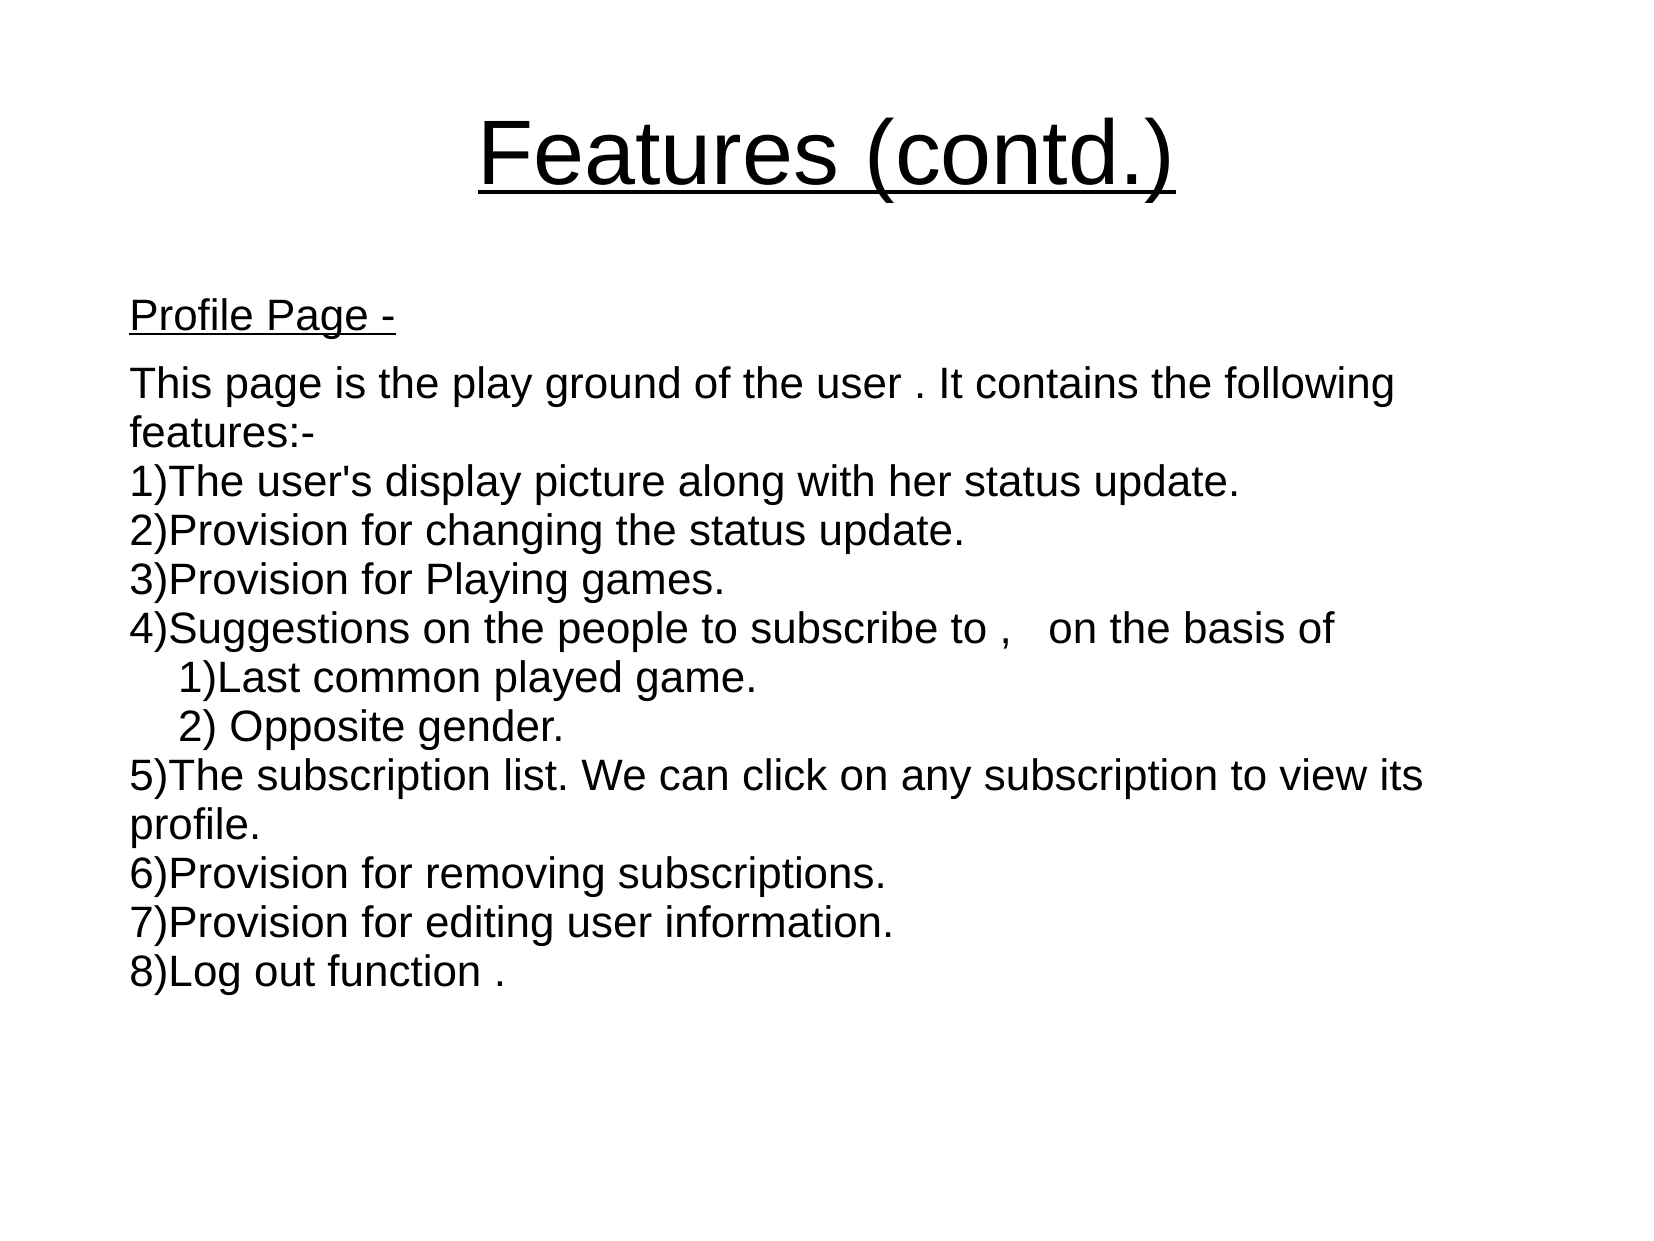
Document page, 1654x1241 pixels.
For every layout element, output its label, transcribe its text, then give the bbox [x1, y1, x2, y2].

list Profile Page - This page is the play ground of the user . It contains the following features:- 1)The user's display picture along with her status update. 2)Provision for changing the status update. 3)Provision for Playing games. 4)Suggestions on the people to subscribe to , on the basis of 1)Last common played game. 2) Opposite gender. 5)The subscription list. We can click on any subscription to view its profile. 6)Provision for removing subscriptions. 7)Provision for editing user information. 8)Log out function . [82, 290, 1538, 1010]
title Features (contd.) [82, 49, 1571, 257]
